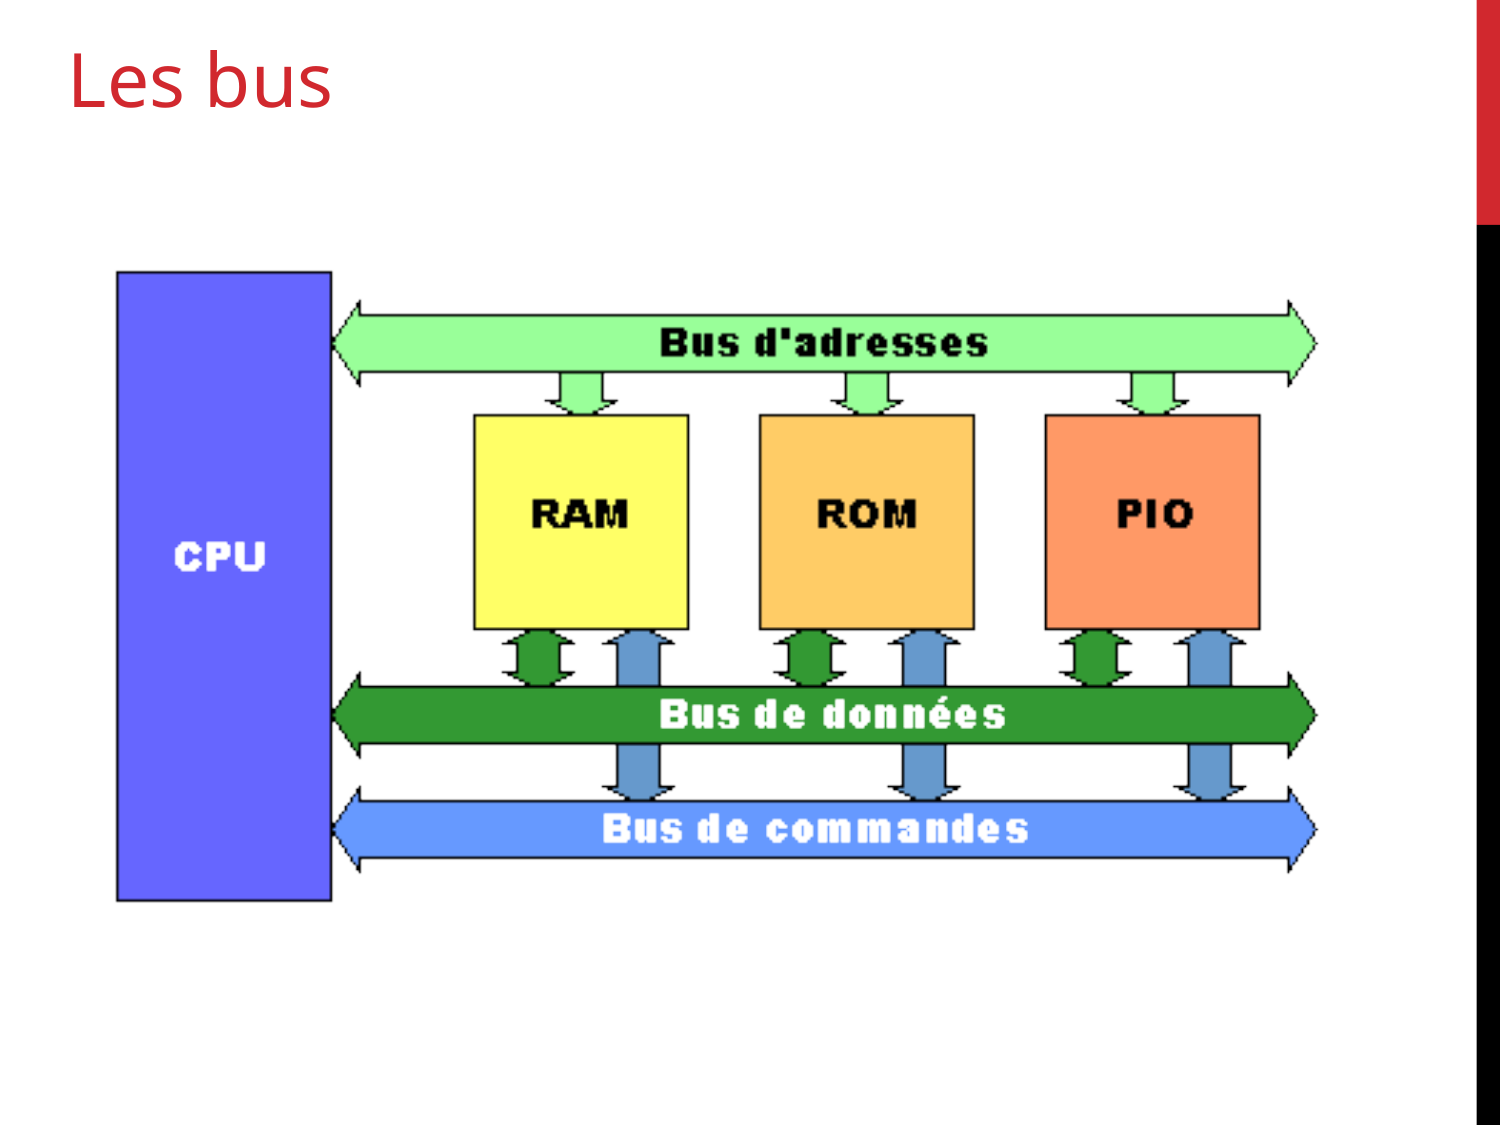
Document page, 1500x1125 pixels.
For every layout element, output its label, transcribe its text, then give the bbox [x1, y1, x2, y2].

picture [88, 243, 1345, 929]
title Les bus [53, 25, 1459, 173]
